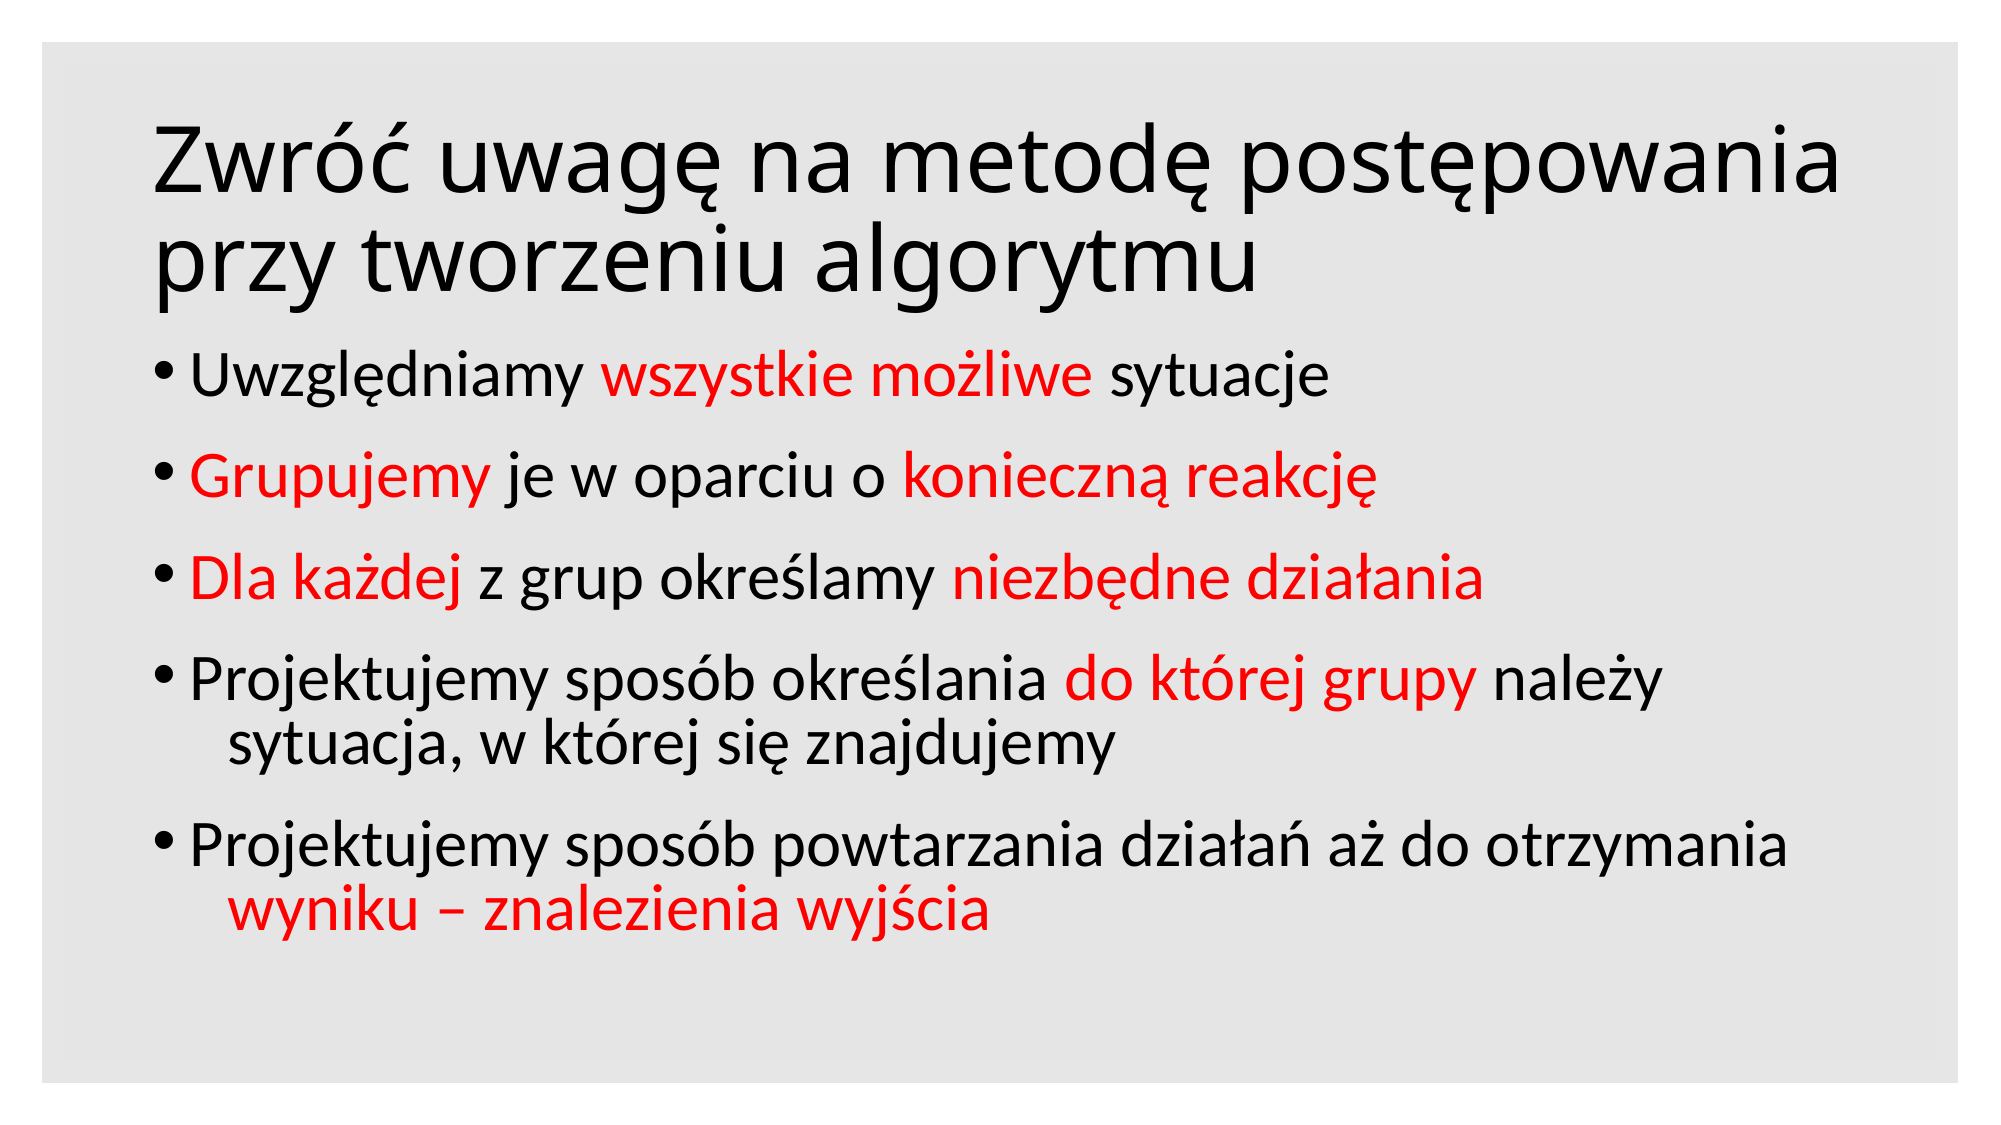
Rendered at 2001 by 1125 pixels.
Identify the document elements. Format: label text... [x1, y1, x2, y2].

text_box [53, 53, 1947, 1073]
list Uwzględniamy wszystkie możliwe sytuacje Grupujemy je w oparciu o konieczną reakcję Dla każdej z grup określamy niezbędne działania Projektujemy sposób określania do której grupy należy sytuacja, w której się znajdujemy Projektujemy sposób powtarzania działań aż do otrzymania wyniku – znalezienia wyjścia [137, 337, 1882, 973]
title Zwróć uwagę na metodę postępowania przy tworzeniu algorytmu [137, 103, 1863, 322]
